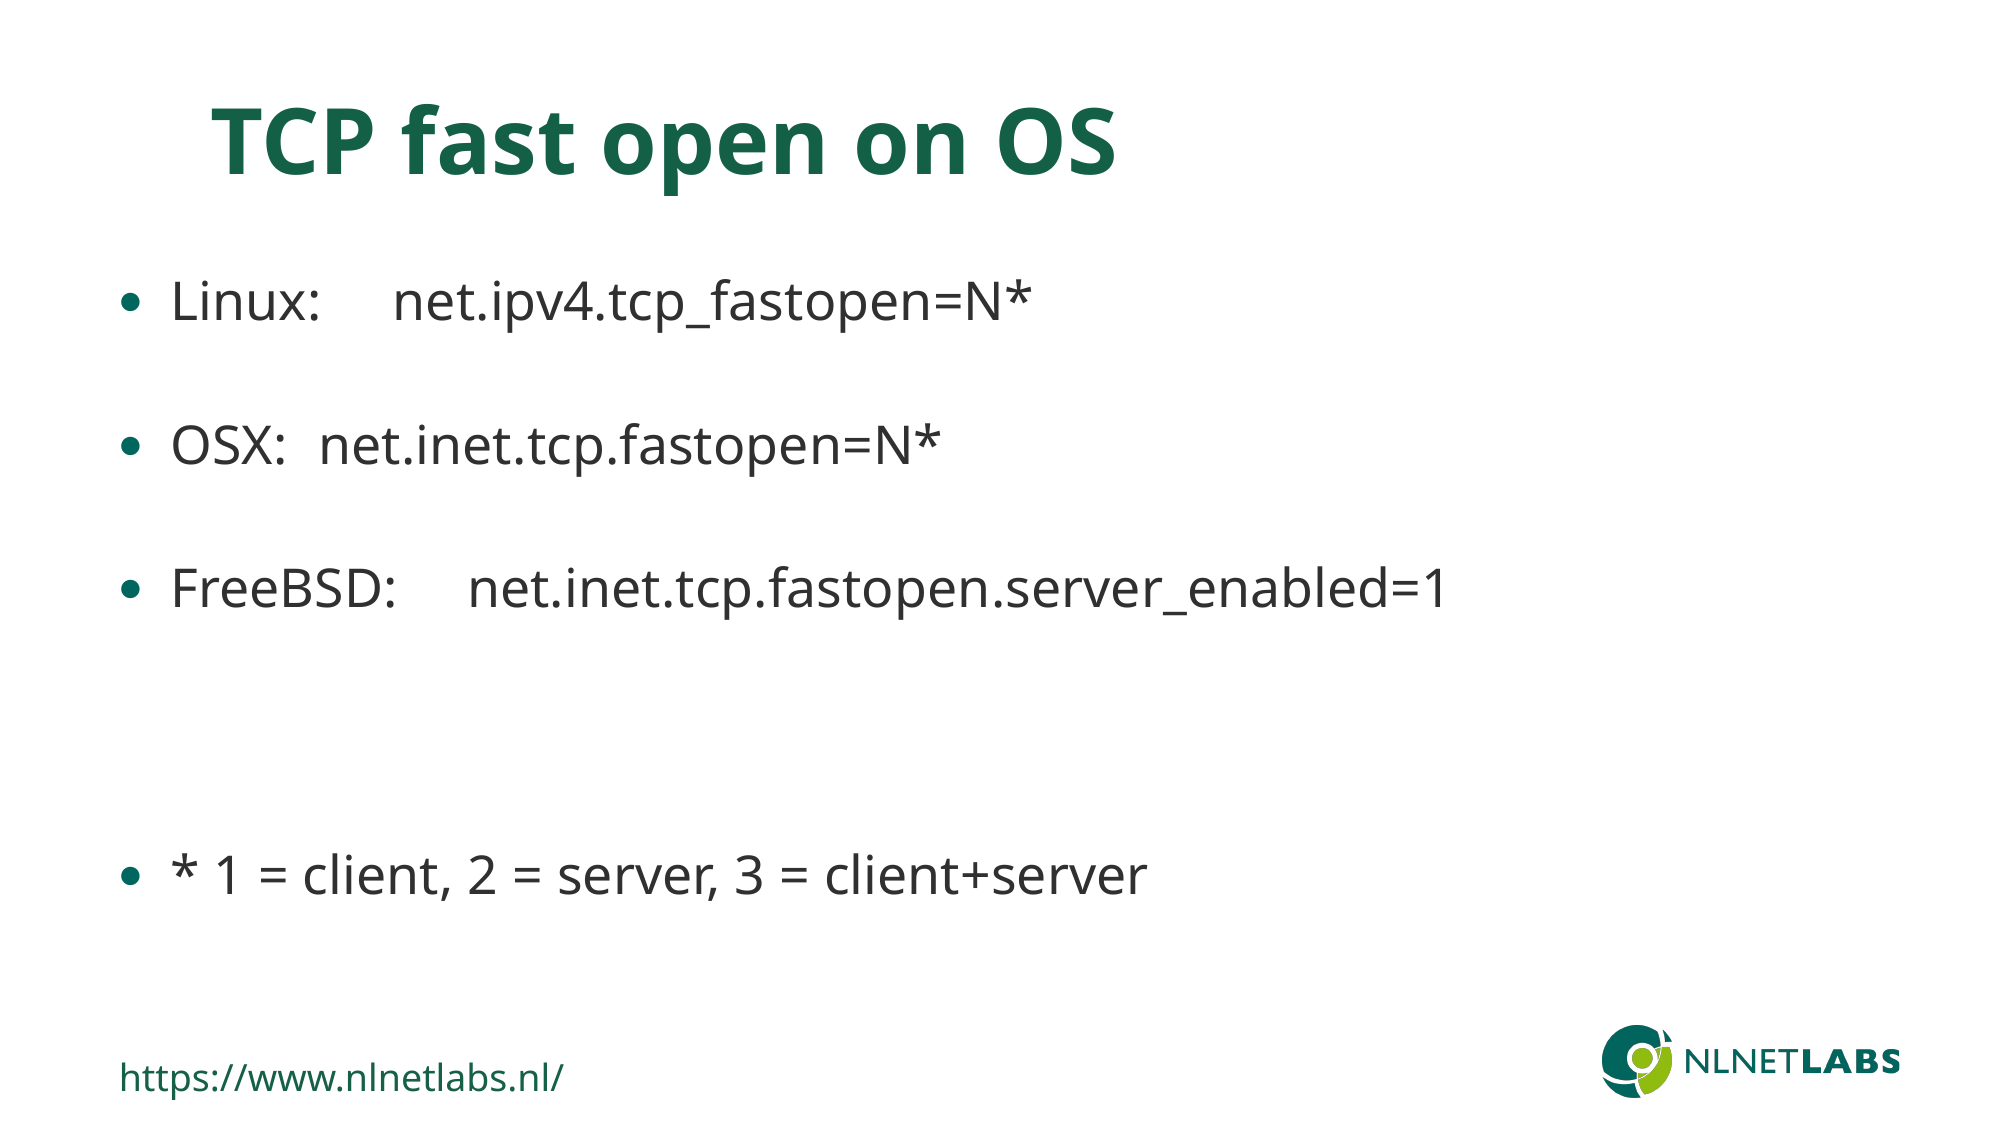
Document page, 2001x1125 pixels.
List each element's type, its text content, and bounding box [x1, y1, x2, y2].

list Linux: net.ipv4.tcp_fastopen=N* OSX: net.inet.tcp.fastopen=N* FreeBSD: net.inet.tcp.fastopen.server_enabled=1 * 1 = client, 2 = server, 3 = client+server [99, 263, 1900, 916]
picture [1602, 1025, 1900, 1098]
title TCP fast open on OS [210, 44, 1900, 233]
